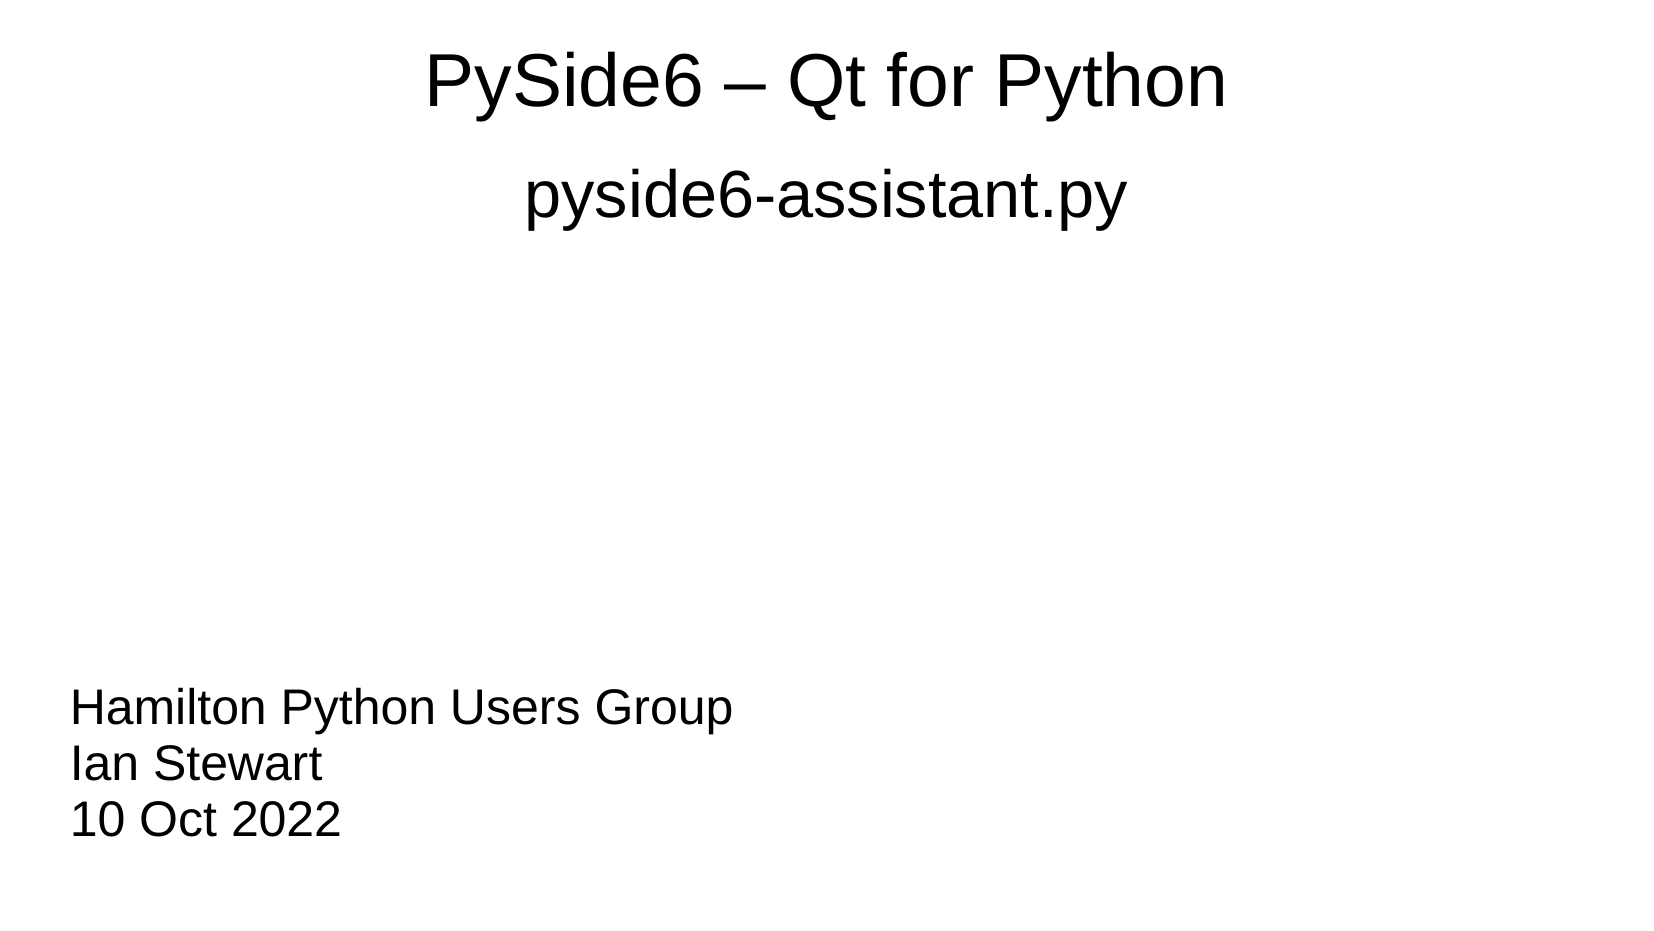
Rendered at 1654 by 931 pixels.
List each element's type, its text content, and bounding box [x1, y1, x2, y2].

title PySide6 – Qt for Python [82, 37, 1571, 125]
subtitle pyside6-assistant.py [82, 157, 1571, 257]
text_box Hamilton Python Users Group Ian Stewart 10 Oct 2022 [69, 679, 1558, 894]
